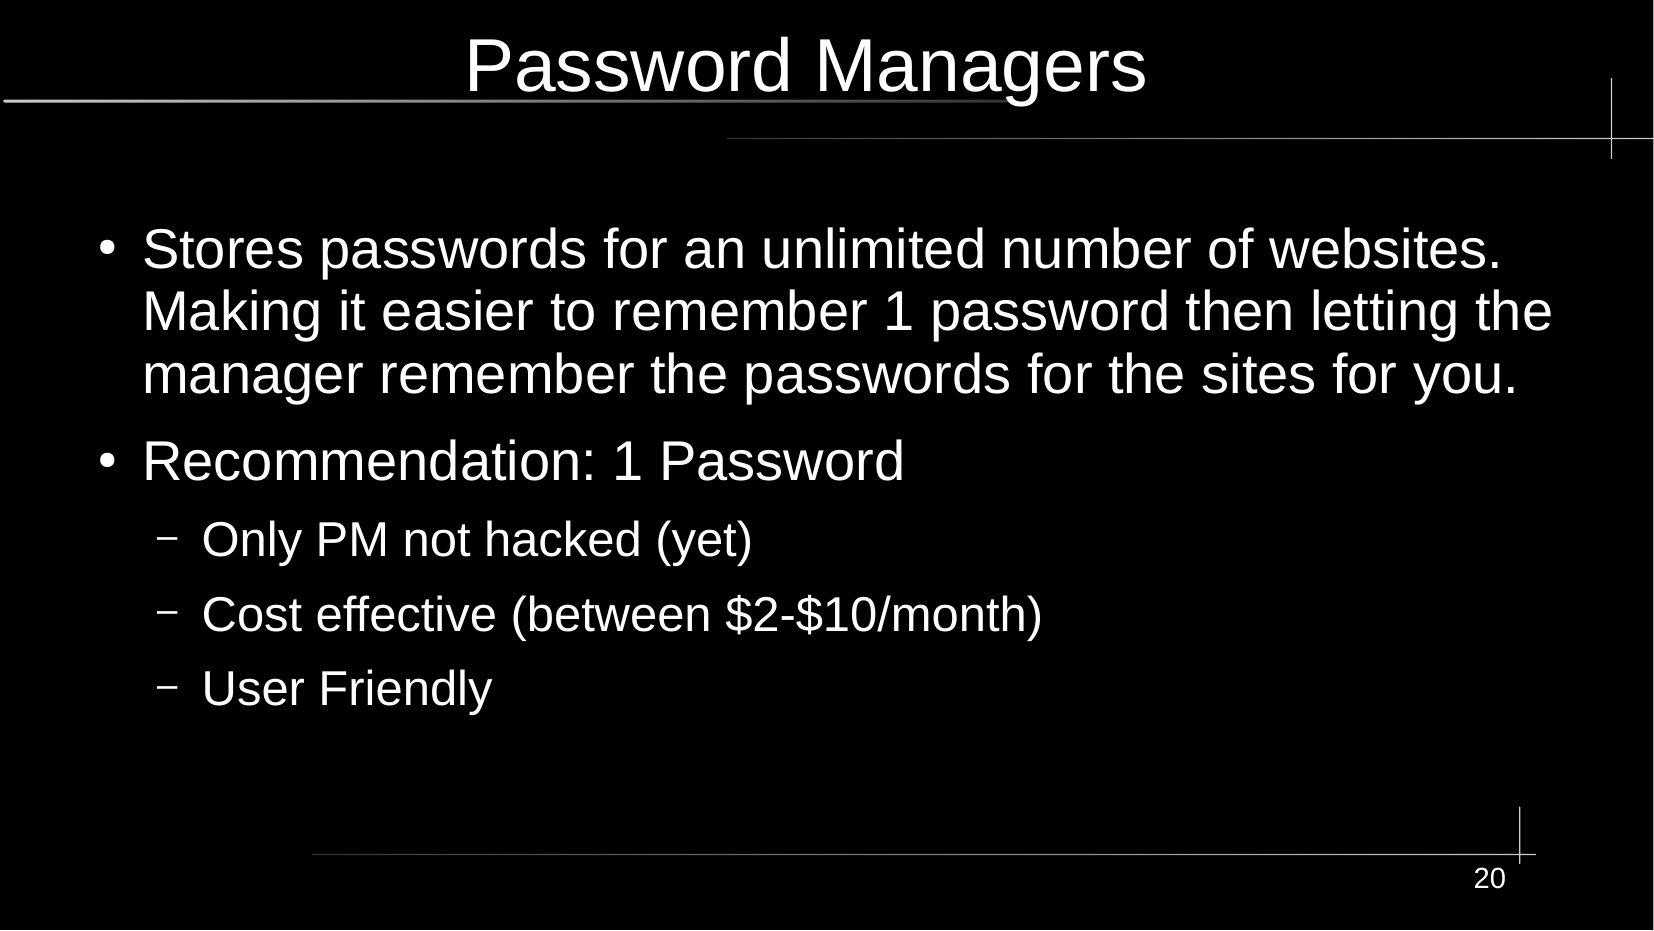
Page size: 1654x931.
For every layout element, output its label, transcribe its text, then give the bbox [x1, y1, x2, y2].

list Stores passwords for an unlimited number of websites. Making it easier to remember 1 password then letting the manager remember the passwords for the sites for you. Recommendation: 1 Password Only PM not hacked (yet) Cost effective (between $2-$10/month) User Friendly [82, 217, 1571, 758]
title Password Managers [23, 11, 1589, 119]
